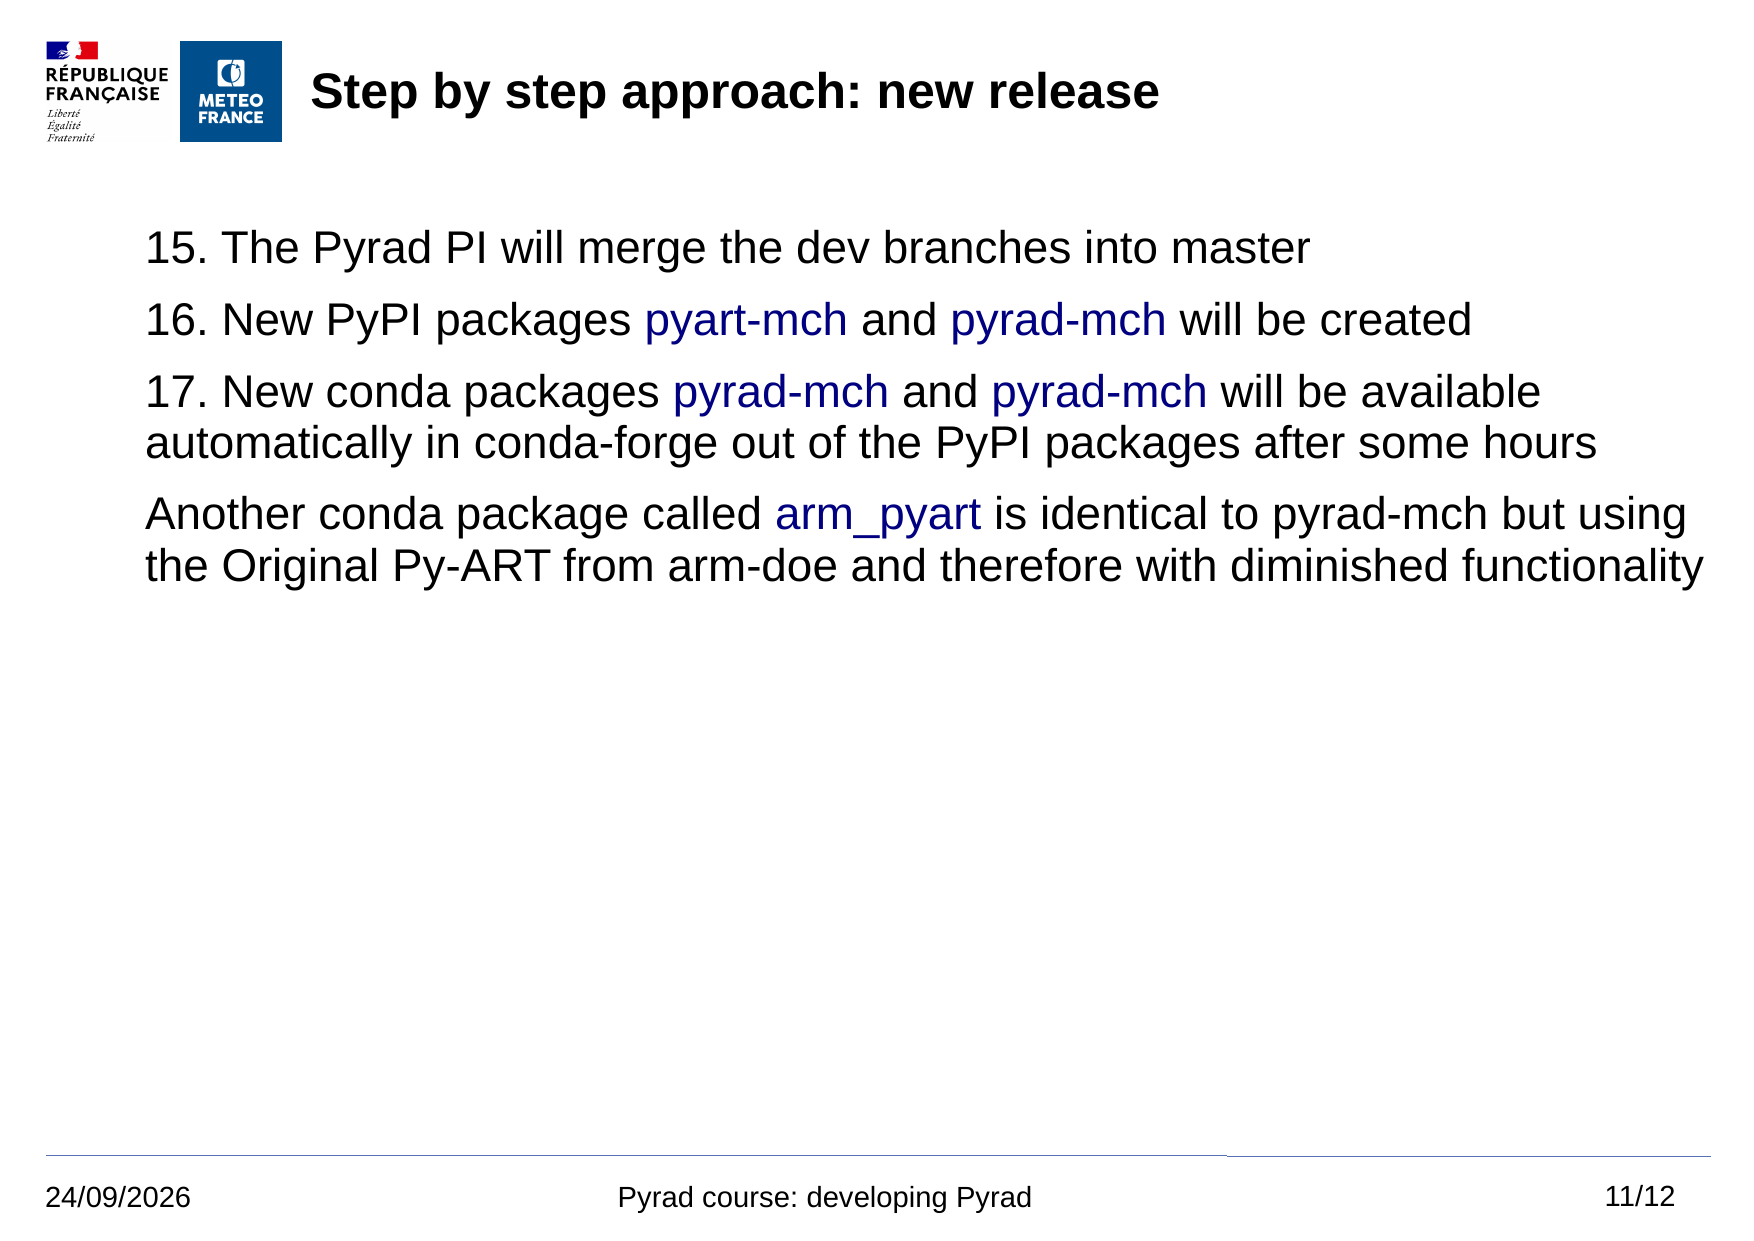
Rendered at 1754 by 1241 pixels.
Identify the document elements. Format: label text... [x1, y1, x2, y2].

list 15. The Pyrad PI will merge the dev branches into master 16. New PyPI packages pyart-mch and pyrad-mch will be created 17. New conda packages pyrad-mch and pyrad-mch will be available automatically in conda-forge out of the PyPI packages after some hours Another conda package called arm_pyart is identical to pyrad-mch but using the Original Py-ART from arm-doe and therefore with diminished functionality [44, 222, 1712, 1118]
picture [46, 41, 172, 142]
picture [180, 41, 282, 142]
title Step by step approach: new release [310, 40, 1697, 142]
